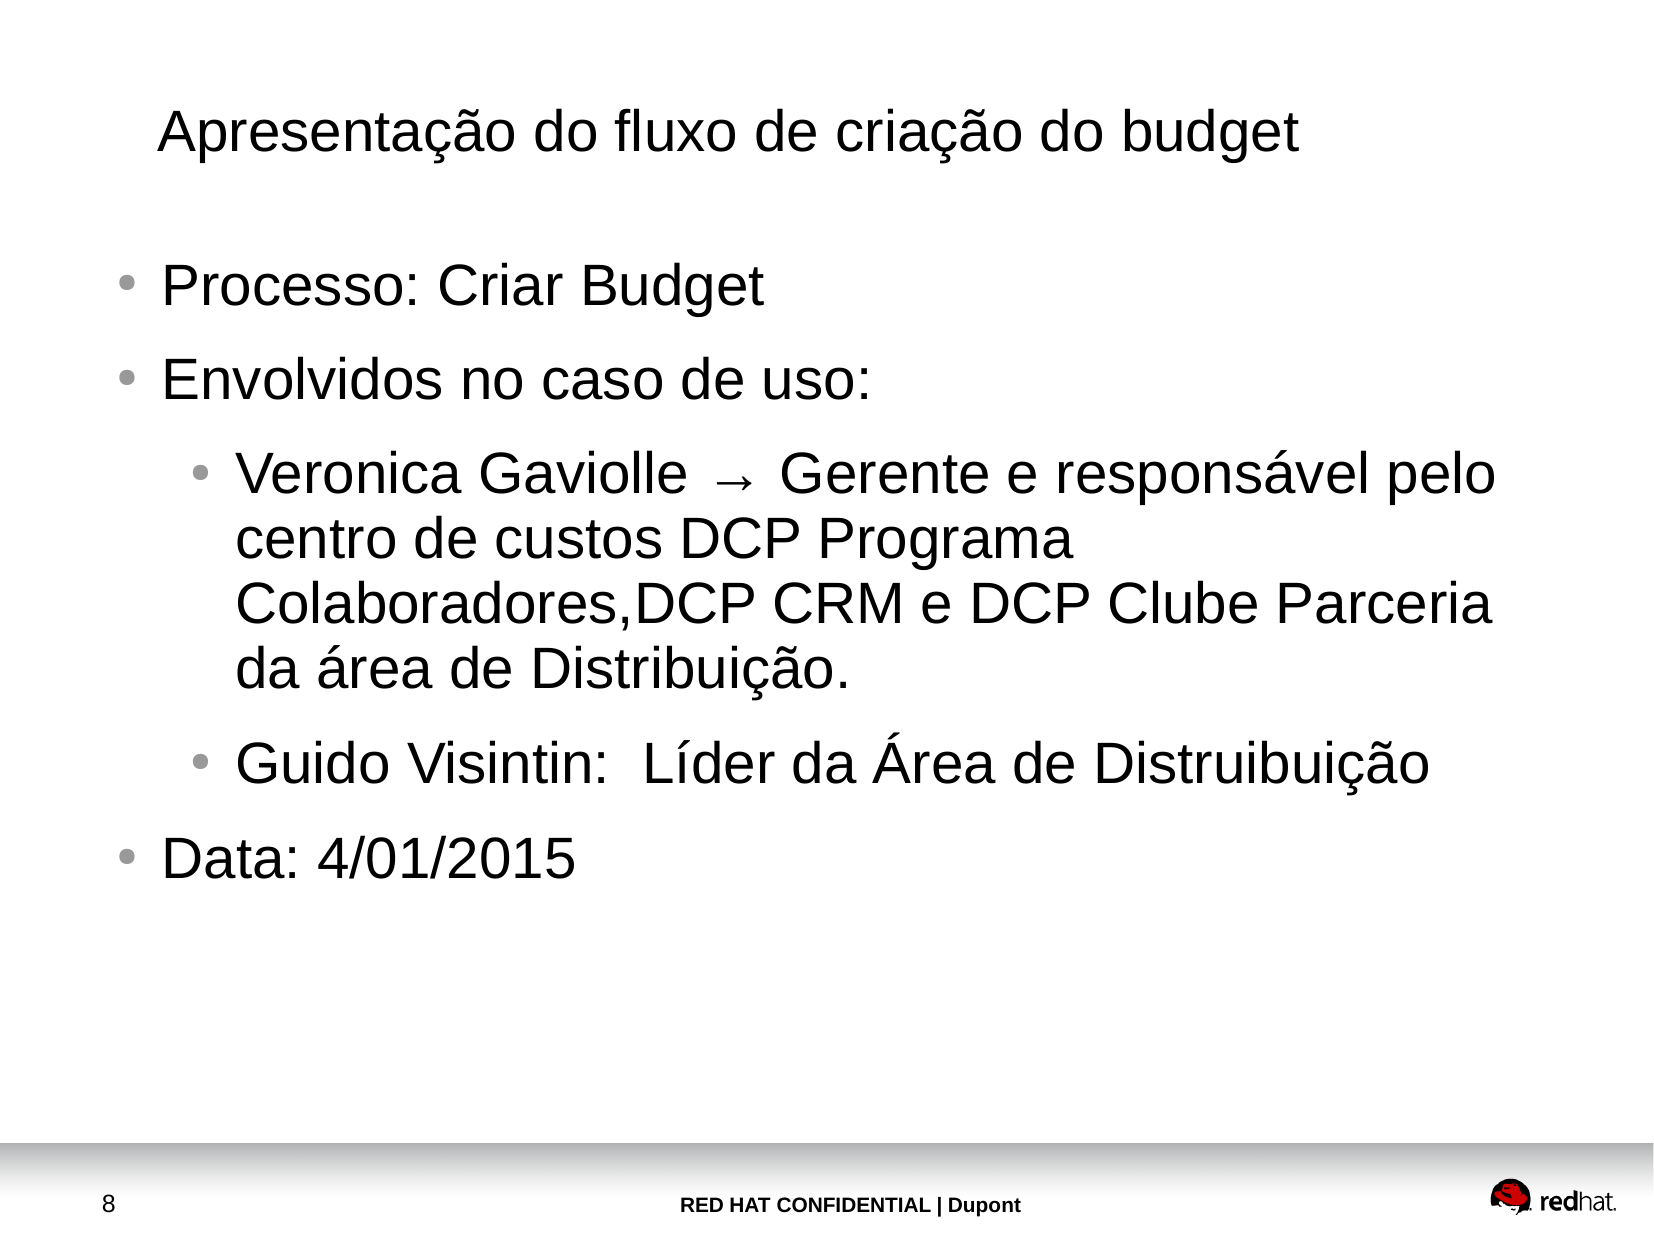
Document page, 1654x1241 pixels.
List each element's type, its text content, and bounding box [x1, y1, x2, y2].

text_box Apresentação do fluxo de criação do budget [82, 37, 1571, 226]
text_box Processo: Criar Budget Envolvidos no caso de uso: Veronica Gaviolle → Gerente e responsável pelo centro de custos DCP Programa Colaboradores,DCP CRM e DCP Clube Parceria da área de Distribuição. Guido Visintin: Líder da Área de Distruibuição Data: 4/01/2015 [86, 244, 1576, 1039]
picture [0, 1143, 1654, 1241]
